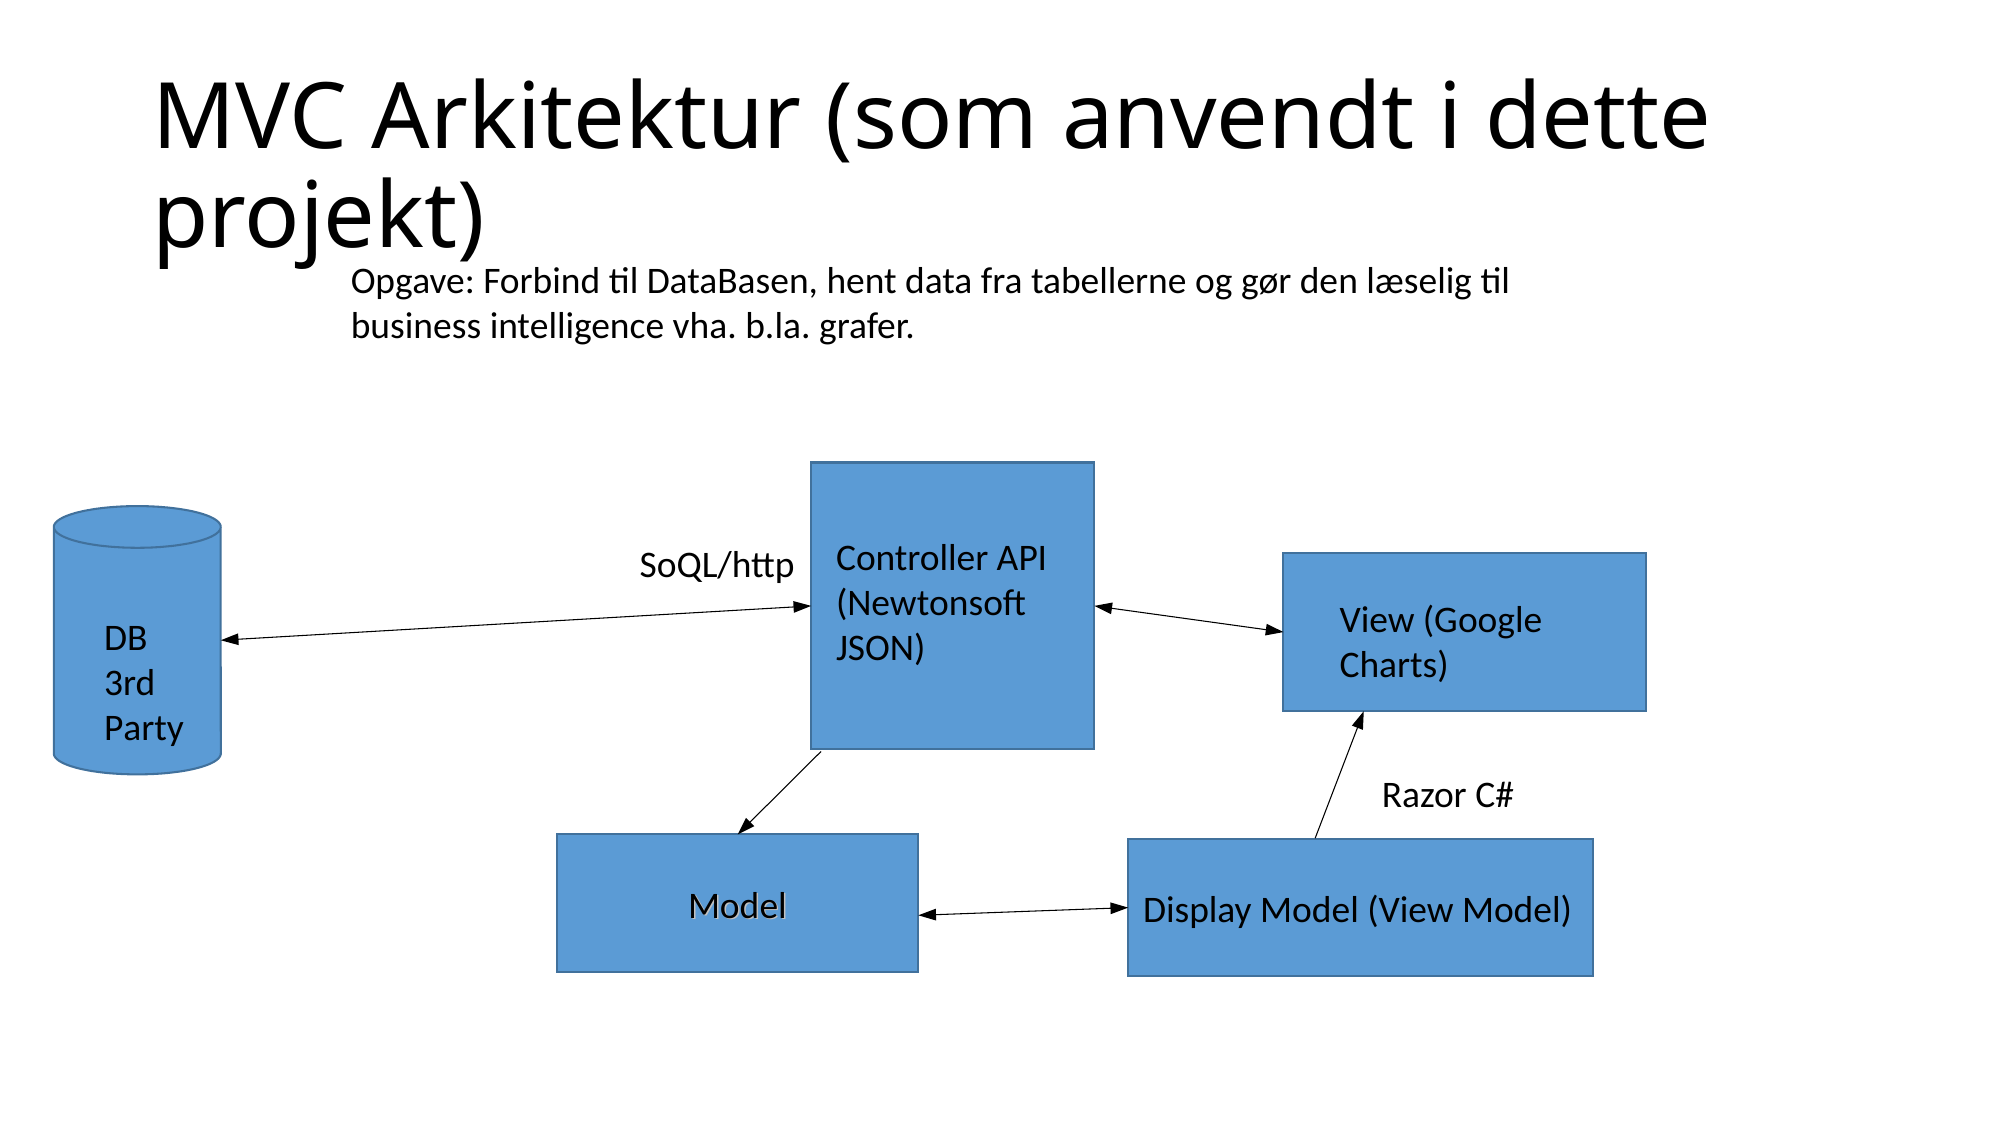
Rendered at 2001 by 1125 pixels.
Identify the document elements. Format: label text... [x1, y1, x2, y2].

title MVC Arkitektur (som anvendt i dette projekt) [137, 59, 1863, 278]
text_box [53, 506, 221, 775]
text_box DB 3rd Party [89, 605, 207, 758]
text_box View (Google Charts) [1324, 587, 1633, 694]
text_box Razor C# [1366, 762, 1820, 824]
text_box [1128, 938, 1593, 976]
text_box [1128, 839, 1593, 877]
text_box SoQL/http [624, 532, 822, 593]
text_box Model [557, 834, 918, 972]
text_box Opgave: Forbind til DataBasen, hent data fra tabellerne og gør den læselig til business intelligence vha. b.la. grafer. [335, 248, 1659, 355]
text_box [1283, 553, 1646, 711]
text_box Controller API (Newtonsoft JSON) [821, 525, 1076, 677]
text_box Display Model (View Model) [1128, 877, 1593, 938]
text_box [811, 463, 1094, 749]
